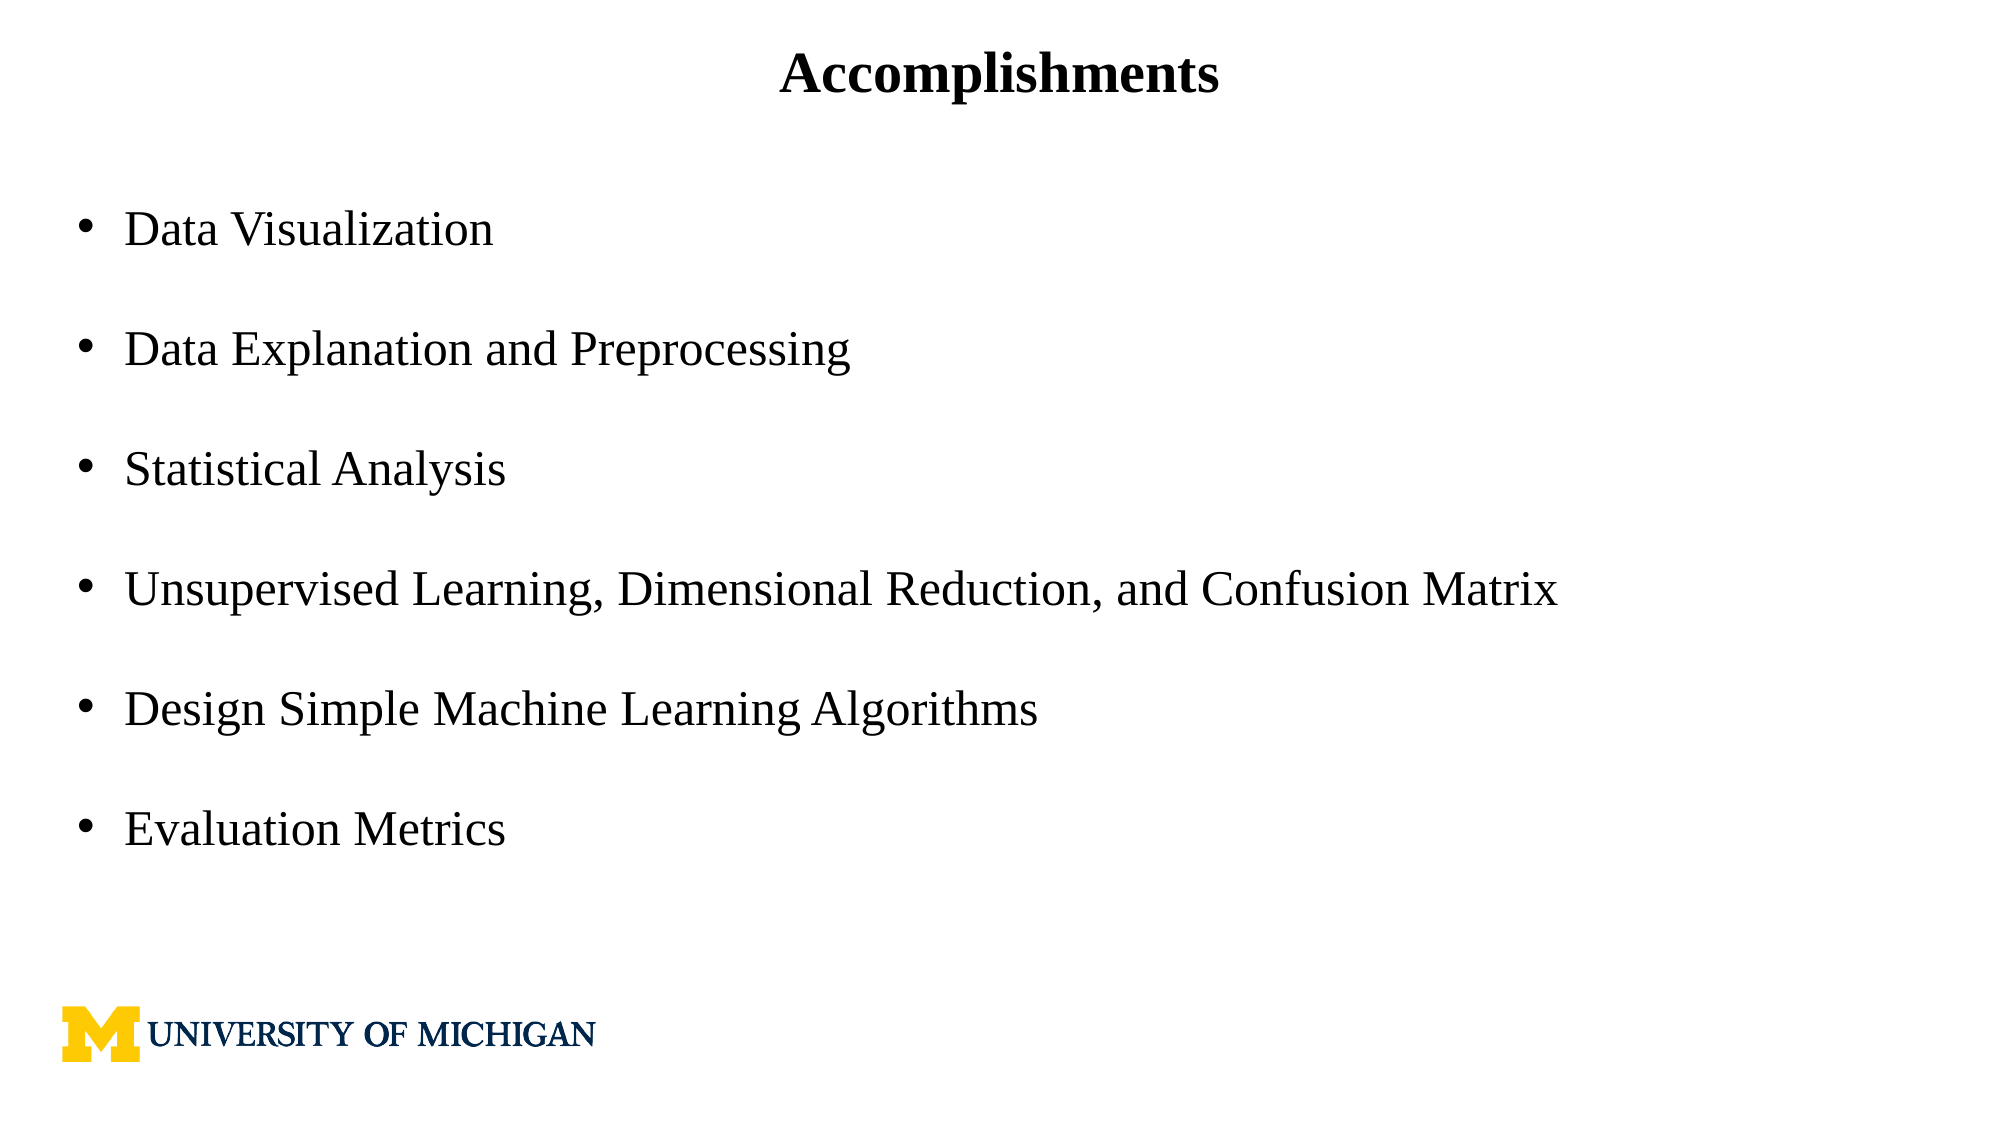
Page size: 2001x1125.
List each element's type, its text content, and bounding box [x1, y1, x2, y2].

text_box Accomplishments [0, 26, 2000, 112]
text_box Data Visualization Data Explanation and Preprocessing Statistical Analysis Unsupervised Learning, Dimensional Reduction, and Confusion Matrix Design Simple Machine Learning Algorithms Evaluation Metrics [62, 187, 1669, 863]
picture [62, 1006, 596, 1062]
